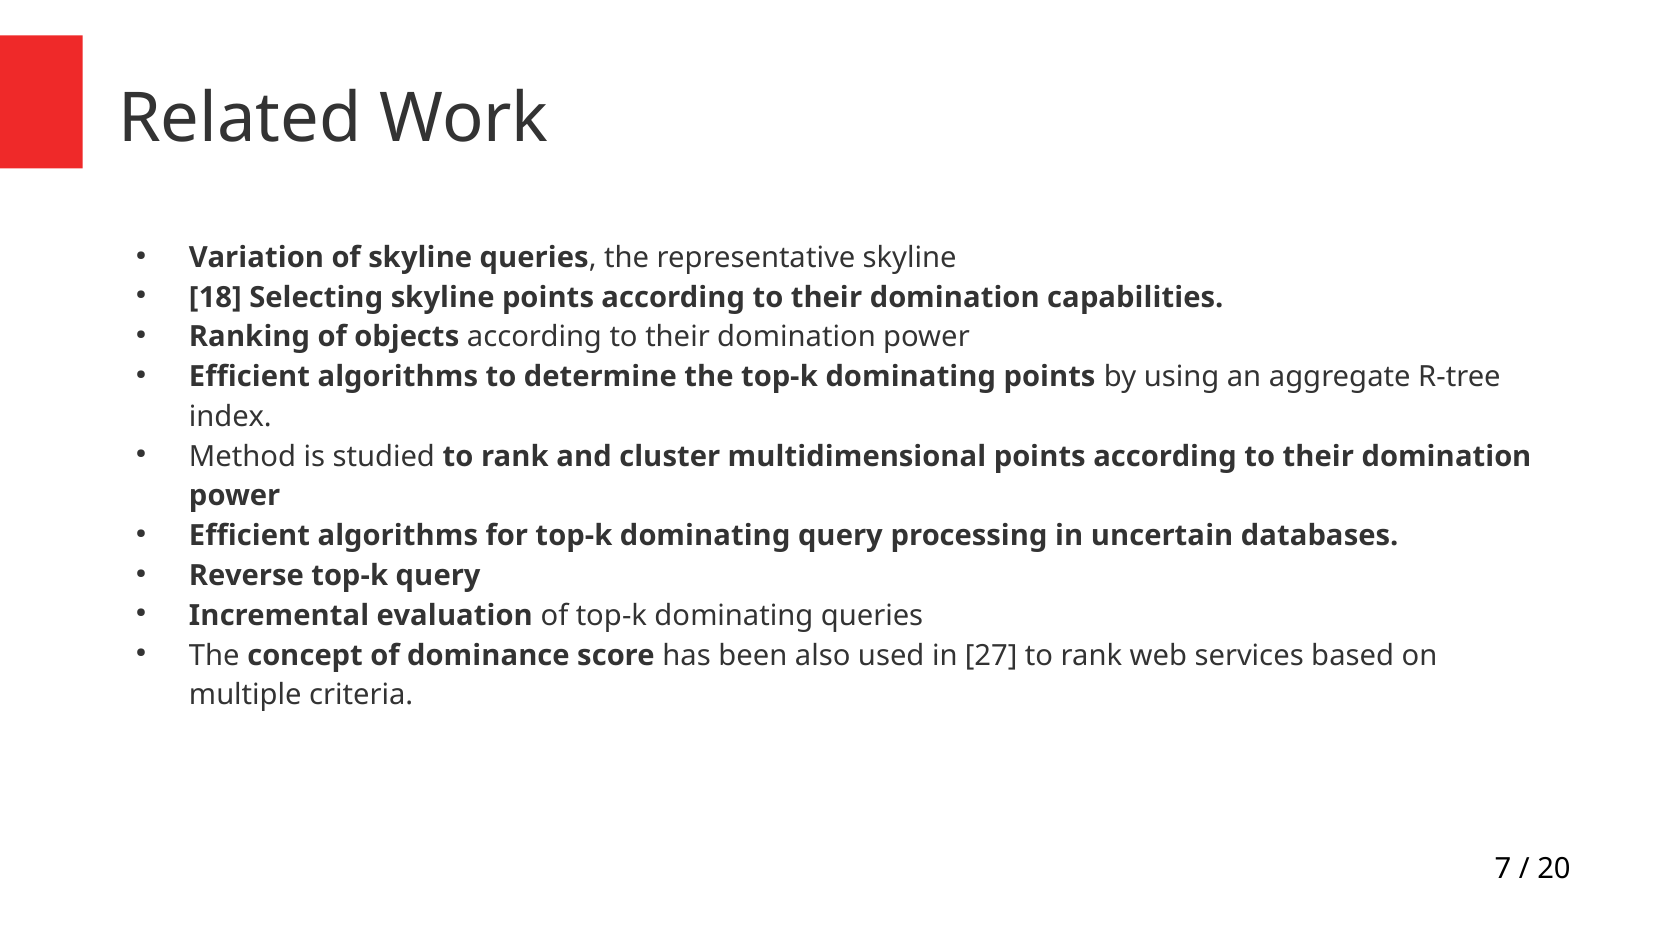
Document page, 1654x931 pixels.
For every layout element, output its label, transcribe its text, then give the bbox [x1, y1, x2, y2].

list Variation of skyline queries, the representative skyline [18] Selecting skyline points according to their domination capabilities. Ranking of objects according to their domination power Efficient algorithms to determine the top-k dominating points by using an aggregate R-tree index. Method is studied to rank and cluster multidimensional points according to their domination power Efficient algorithms for top-k dominating query processing in uncertain databases. Reverse top-k query Incremental evaluation of top-k dominating queries The concept of dominance score has been also used in [27] to rank web services based on multiple criteria. [118, 236, 1536, 776]
title Related Work [118, 37, 1571, 193]
